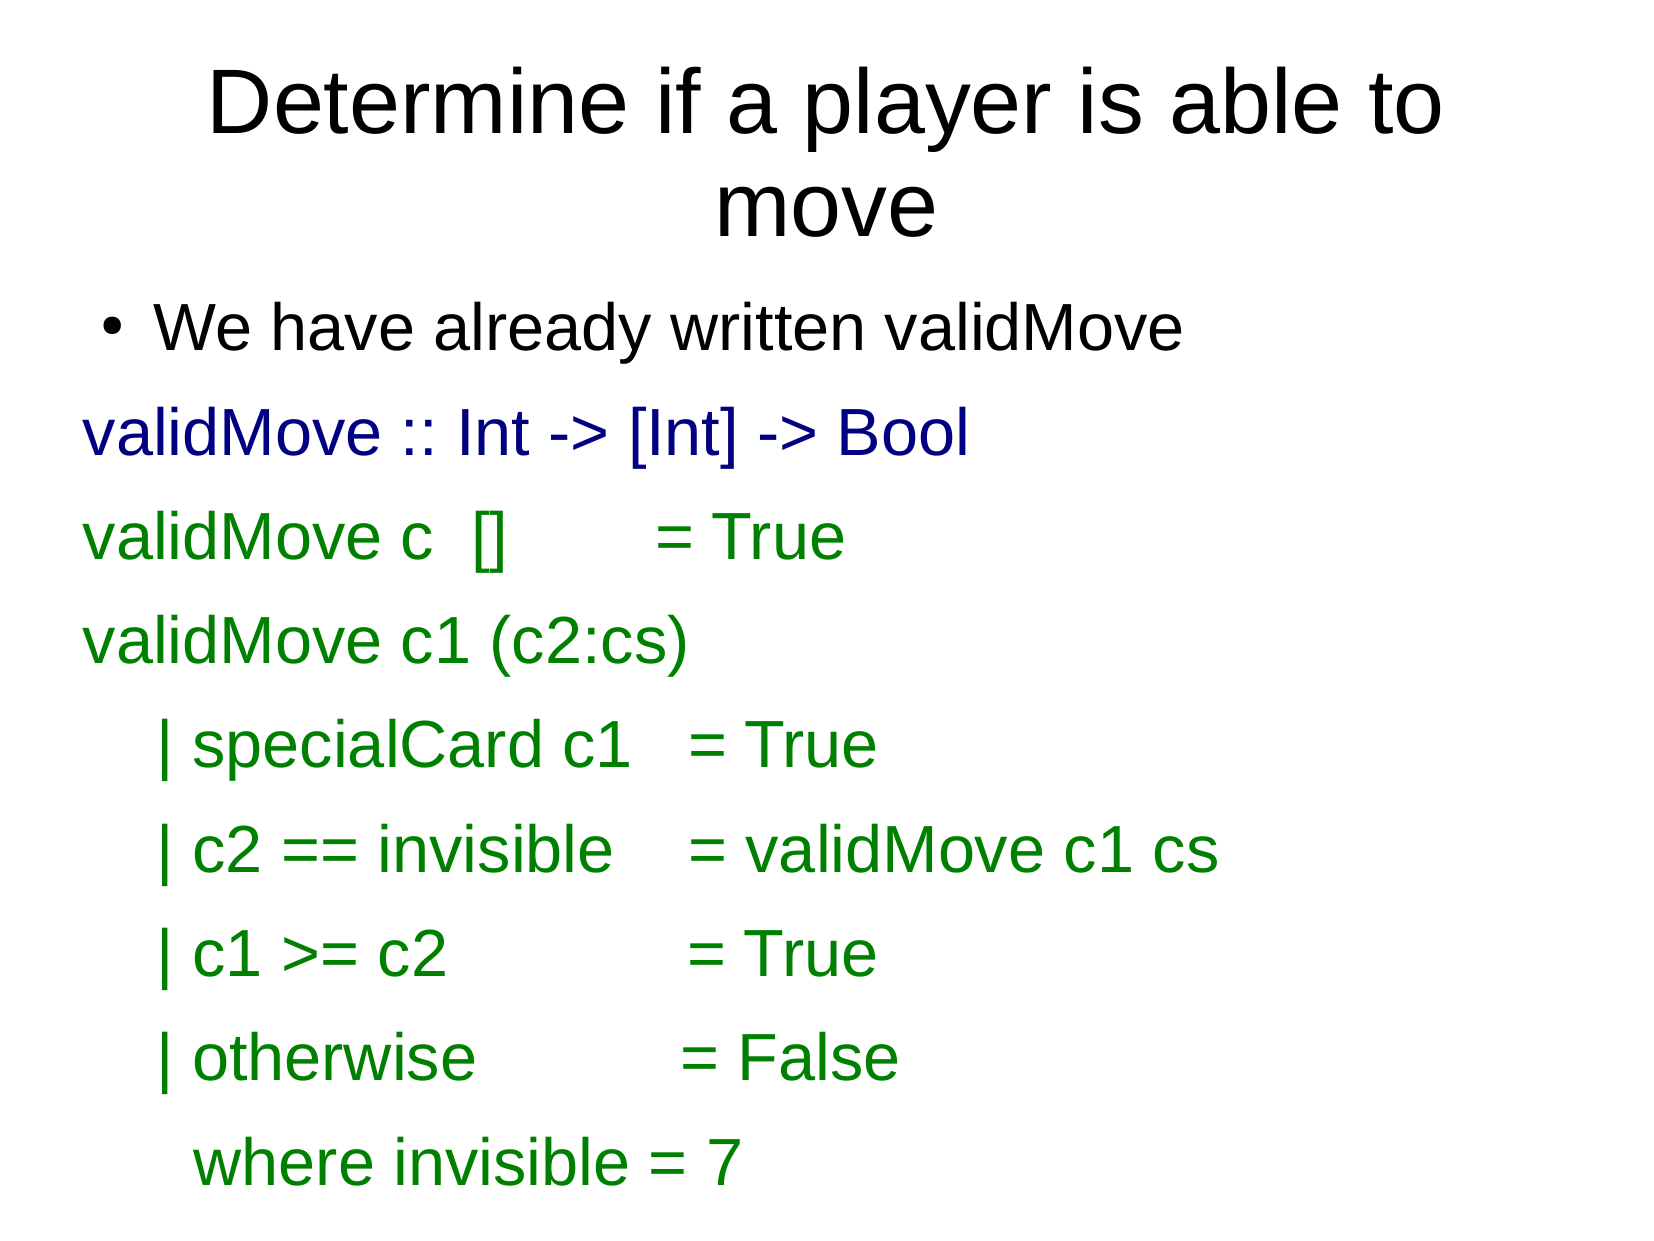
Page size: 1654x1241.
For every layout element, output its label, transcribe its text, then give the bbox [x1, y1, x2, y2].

list We have already written validMove validMove :: Int -> [Int] -> Bool validMove c [] = True validMove c1 (c2:cs) | specialCard c1 = True | c2 == invisible = validMove c1 cs | c1 >= c2 = True | otherwise = False where invisible = 7 [82, 290, 1571, 1200]
title Determine if a player is able to move [82, 50, 1571, 256]
